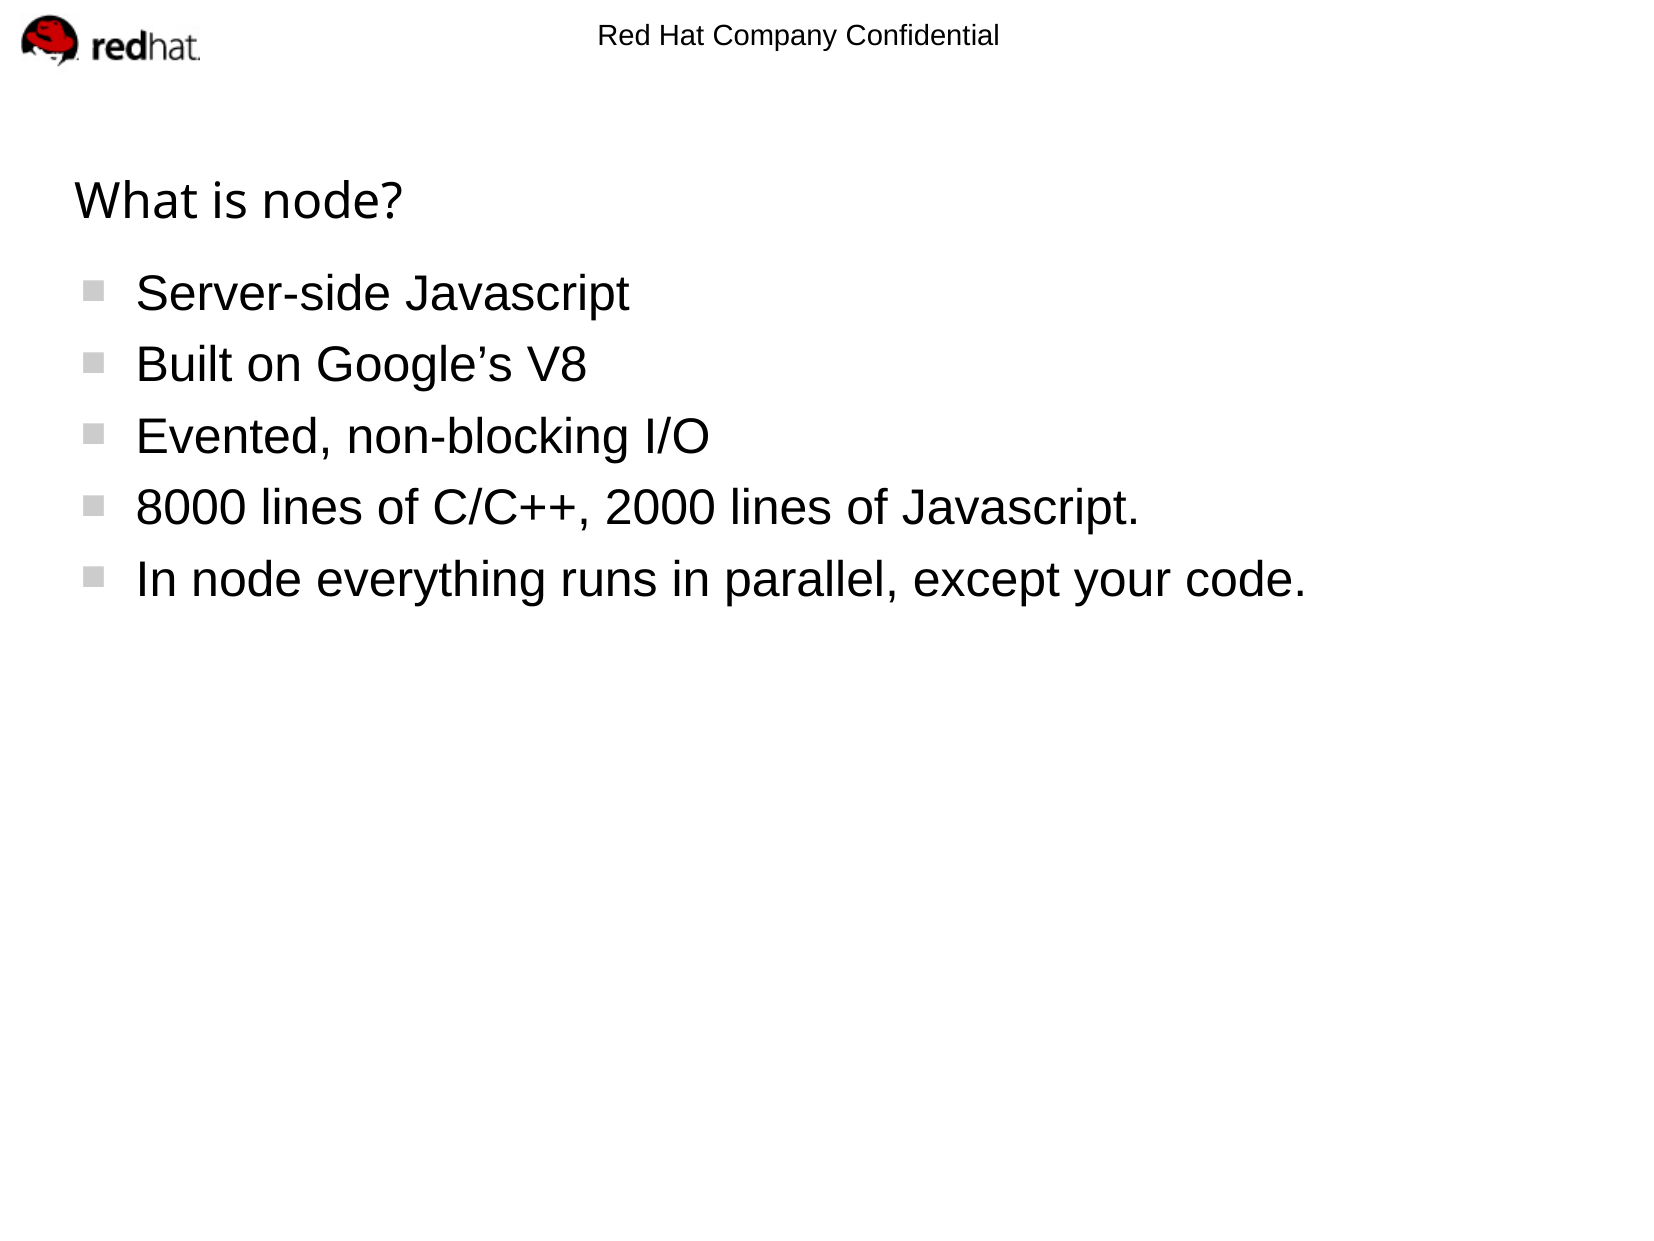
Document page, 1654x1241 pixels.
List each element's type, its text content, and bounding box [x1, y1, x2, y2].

picture [20, 13, 200, 74]
list Server-side Javascript Built on Google’s V8 Evented, non-blocking I/O 8000 lines of C/C++, 2000 lines of Javascript. In node everything runs in parallel, except your code. [77, 264, 1500, 1174]
title What is node? [74, 140, 1506, 259]
